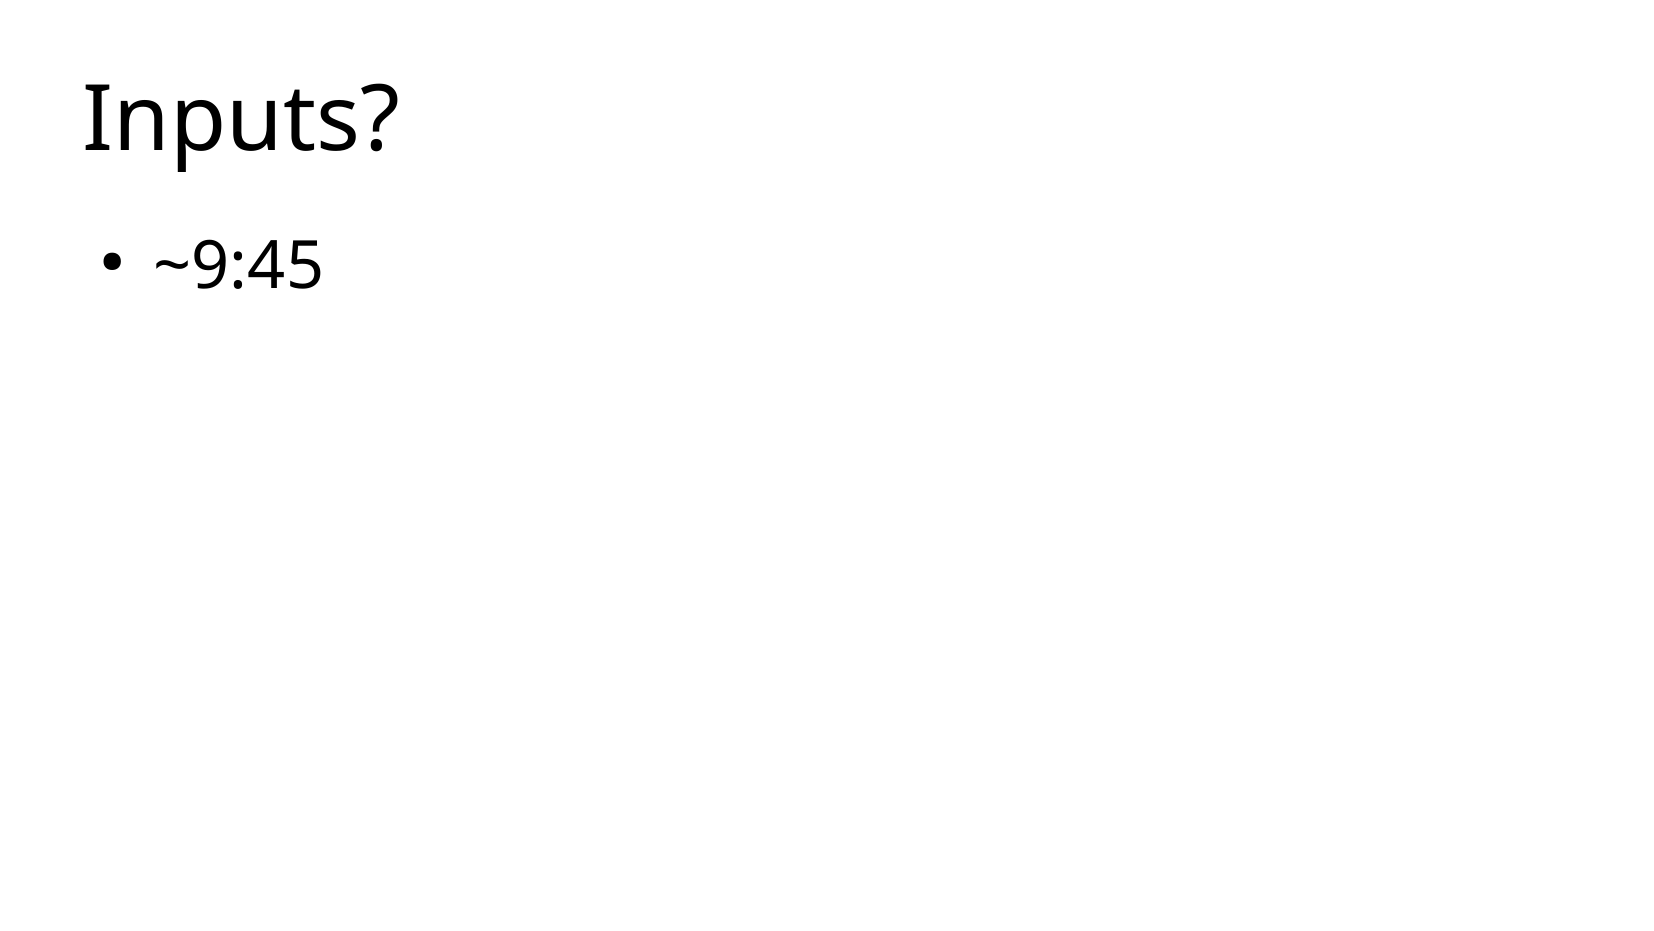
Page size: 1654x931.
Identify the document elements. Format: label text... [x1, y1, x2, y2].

title Inputs? [82, 37, 1571, 193]
list ~9:45 [82, 217, 1571, 758]
